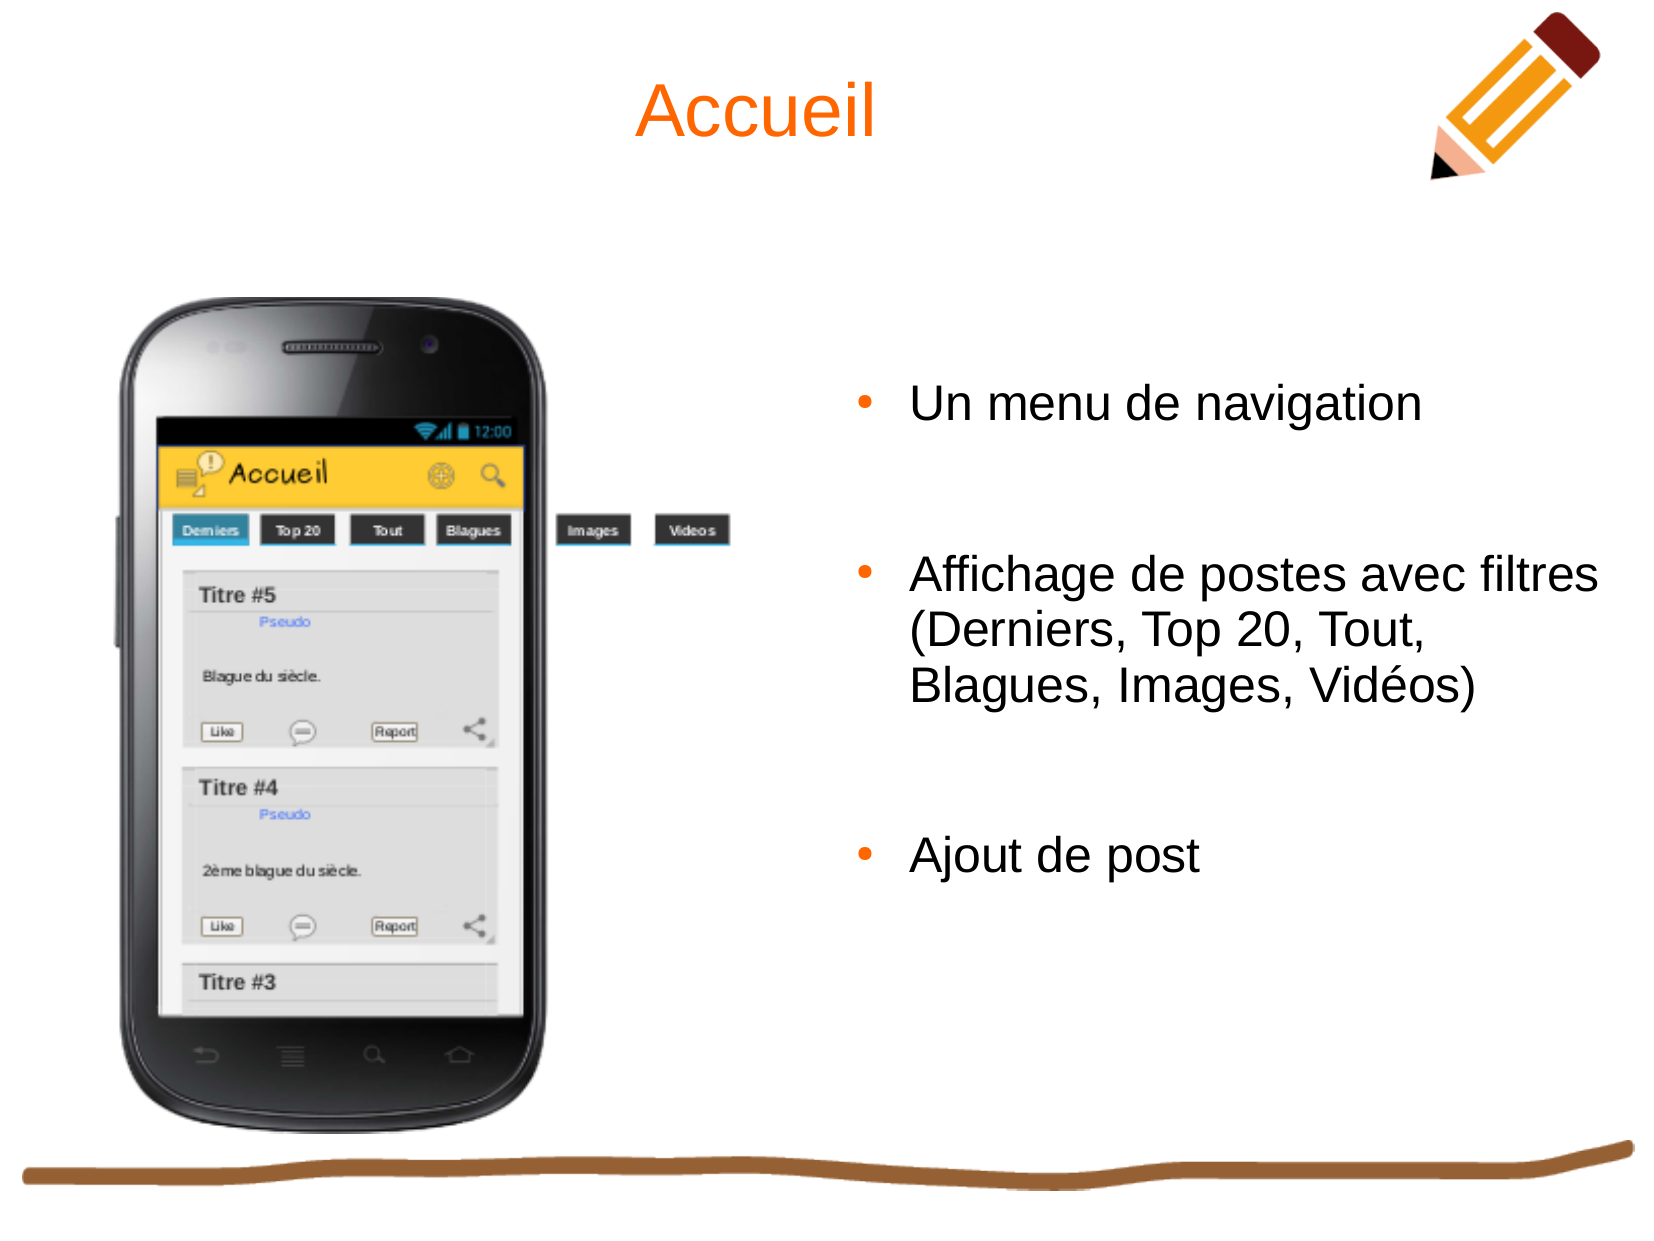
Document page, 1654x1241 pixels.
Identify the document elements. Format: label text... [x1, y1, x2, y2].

picture [1430, 12, 1601, 181]
picture [22, 1140, 1635, 1191]
picture [106, 297, 745, 1134]
list Un menu de navigation Affichage de postes avec filtres (Derniers, Top 20, Tout, Blagues, Images, Vidéos) Ajout de post [838, 290, 1619, 1122]
title Accueil [82, 49, 1430, 172]
